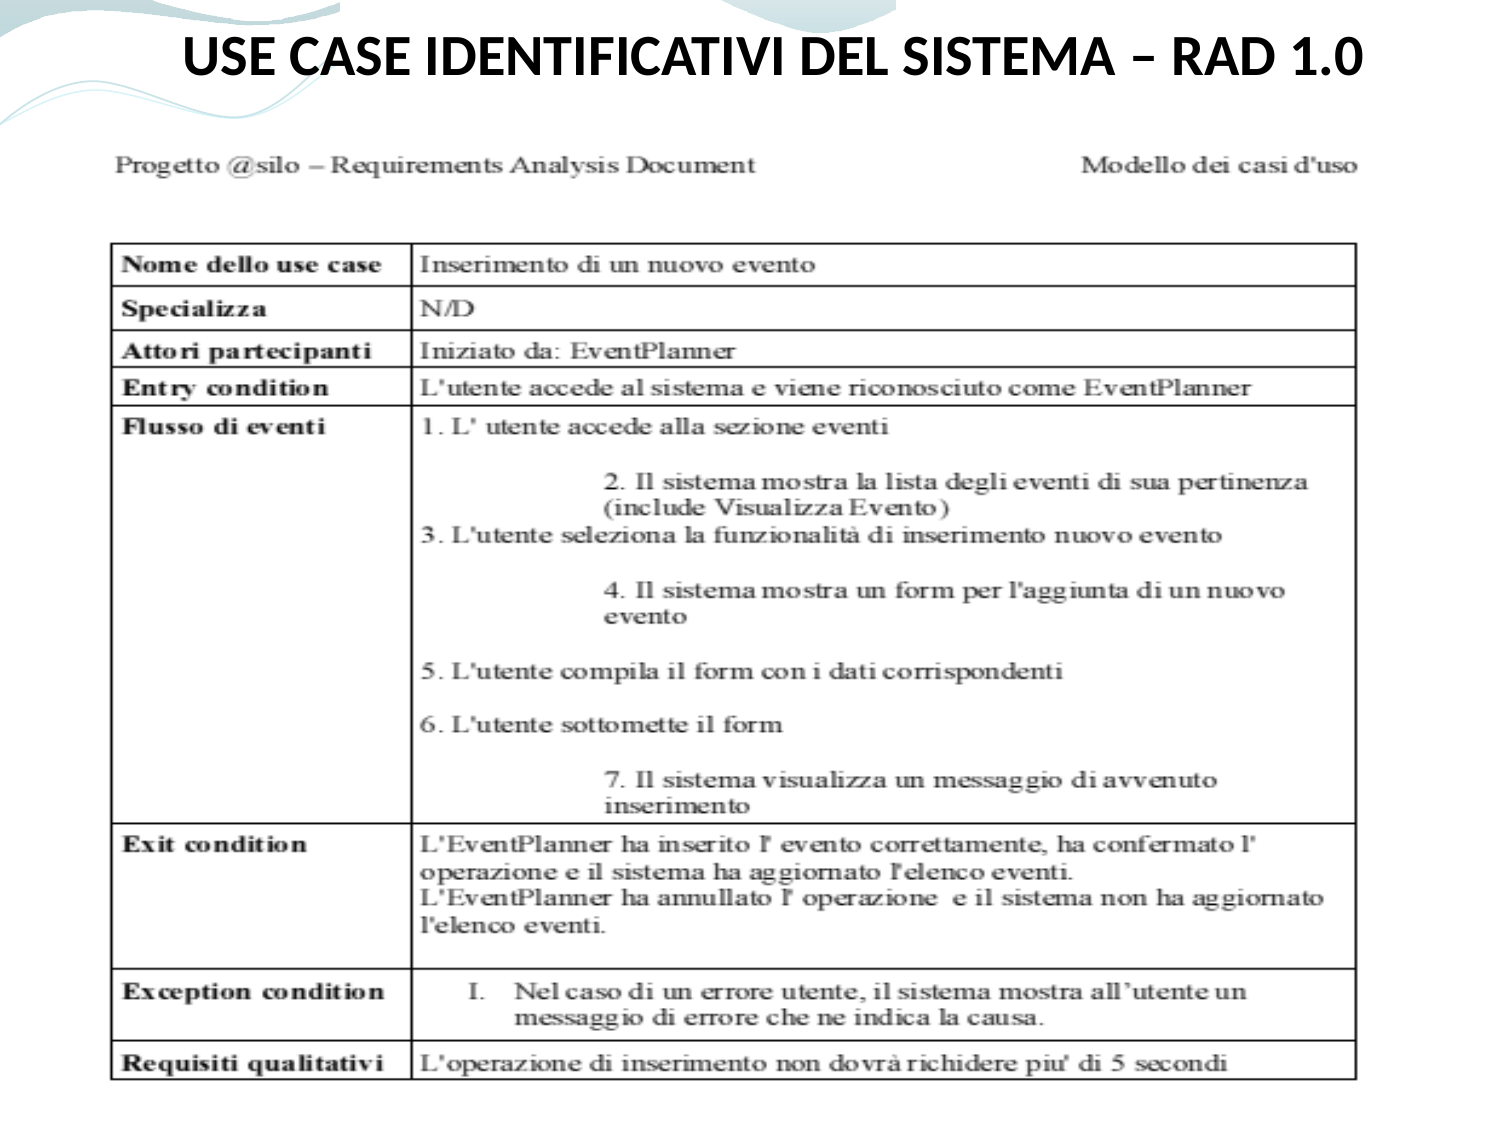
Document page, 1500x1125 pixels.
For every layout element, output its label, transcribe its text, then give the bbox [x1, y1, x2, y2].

picture [94, 153, 1382, 1099]
text_box USE CASE IDENTIFICATIVI DEL SISTEMA – RAD 1.0 [167, 10, 1380, 153]
